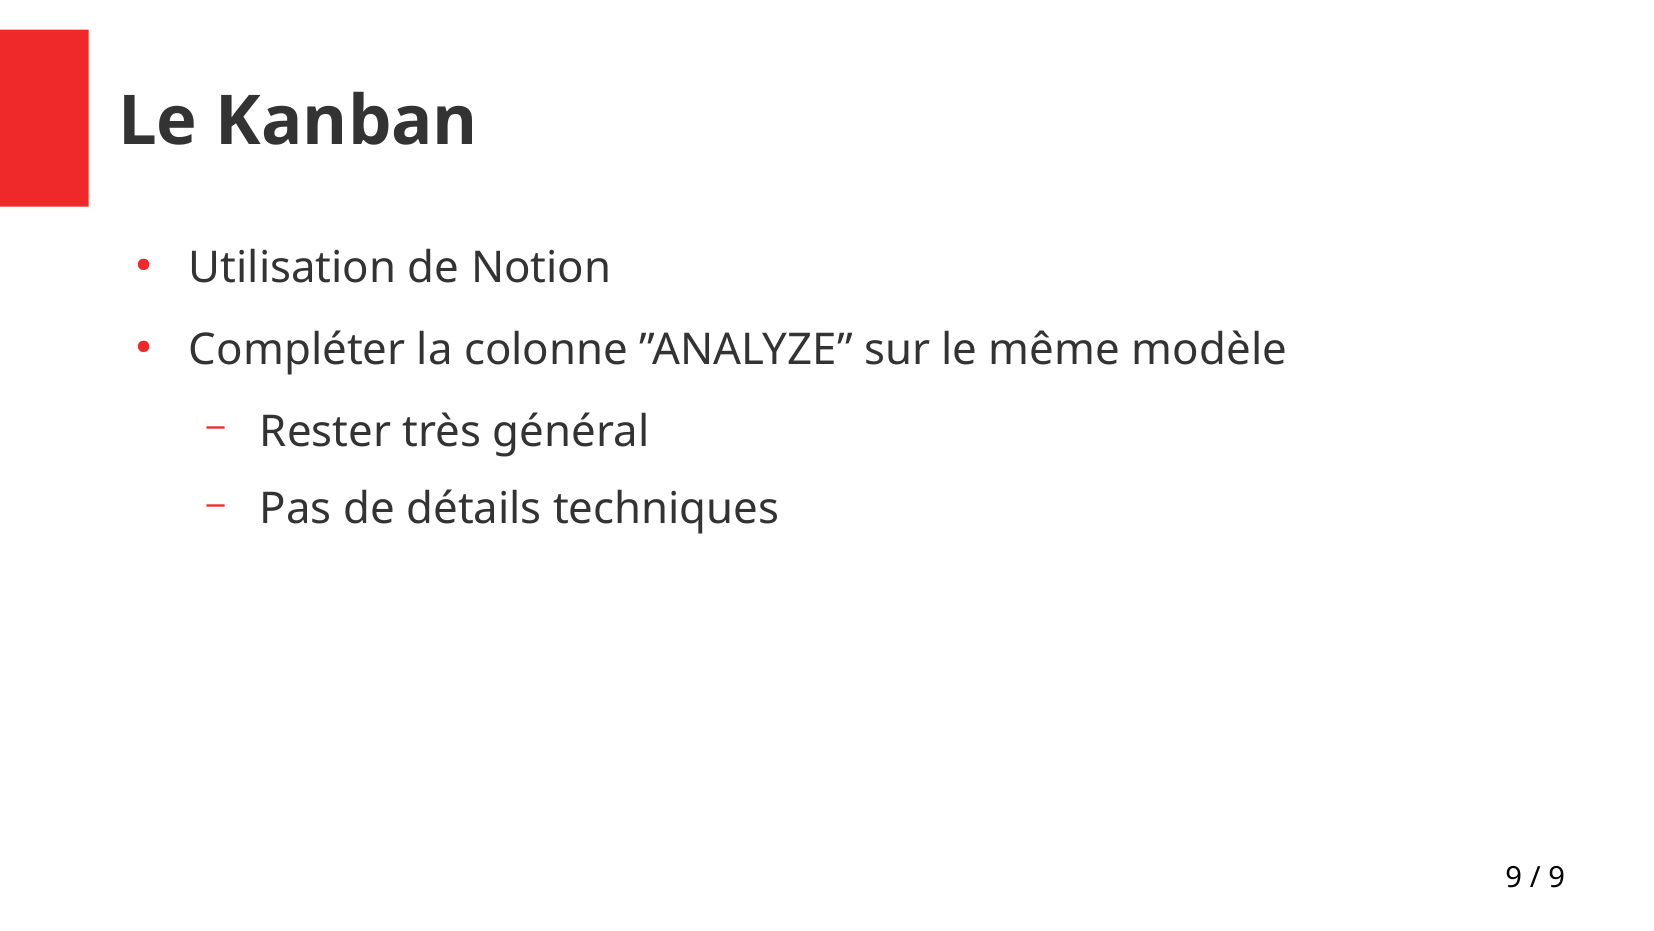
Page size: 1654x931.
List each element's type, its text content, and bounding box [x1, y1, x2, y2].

title Le Kanban [118, 29, 1595, 207]
list Utilisation de Notion Compléter la colonne ”ANALYZE” sur le même modèle Rester très général Pas de détails techniques [118, 236, 1595, 798]
